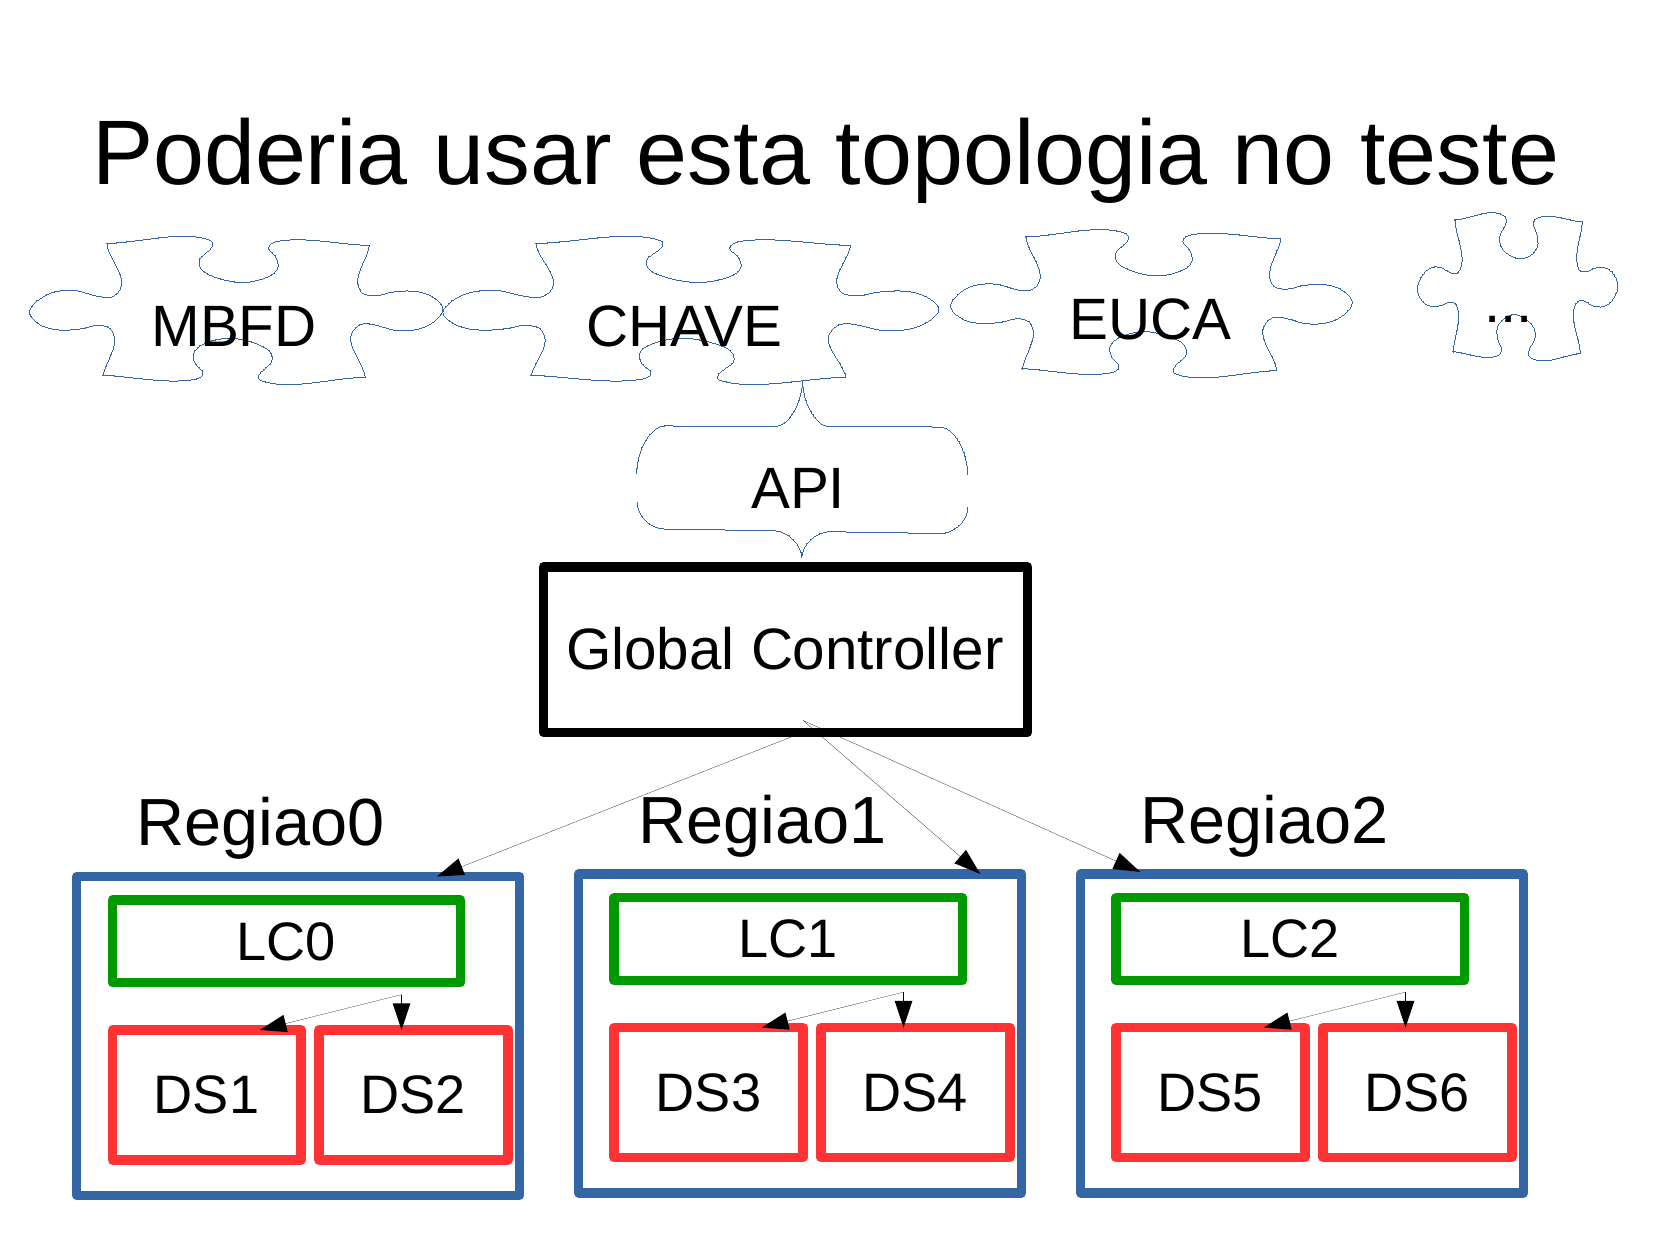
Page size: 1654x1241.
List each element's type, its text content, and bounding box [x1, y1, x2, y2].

text_box DS1 [112, 1029, 302, 1160]
text_box MBFD [210, 327, 230, 342]
text_box DS5 [1116, 1027, 1306, 1158]
title Poderia usar esta topologia no teste [82, 49, 1571, 257]
text_box Regiao0 [136, 785, 390, 875]
text_box [76, 876, 520, 1196]
text_box MBFD [210, 310, 228, 323]
text_box EUCA [950, 229, 1353, 378]
text_box Regiao1 [638, 783, 892, 872]
text_box DS2 [318, 1029, 508, 1160]
text_box Global Controller [543, 566, 1028, 733]
text_box API [699, 448, 898, 529]
text_box LC2 [1116, 897, 1465, 981]
text_box [578, 874, 1022, 1193]
text_box DS4 [820, 1027, 1010, 1158]
text_box MBFD [29, 236, 443, 385]
text_box [1080, 874, 1524, 1193]
text_box CHAVE [443, 236, 939, 385]
text_box CHAVE [679, 334, 701, 341]
text_box DS3 [614, 1027, 804, 1158]
text_box CHAVE [682, 310, 697, 330]
text_box Regiao2 [1140, 783, 1394, 872]
text_box LC0 [112, 900, 461, 983]
text_box DS6 [1322, 1027, 1512, 1158]
text_box Regiao1 [877, 783, 892, 796]
text_box LC1 [614, 897, 963, 981]
text_box ... [1417, 212, 1618, 361]
